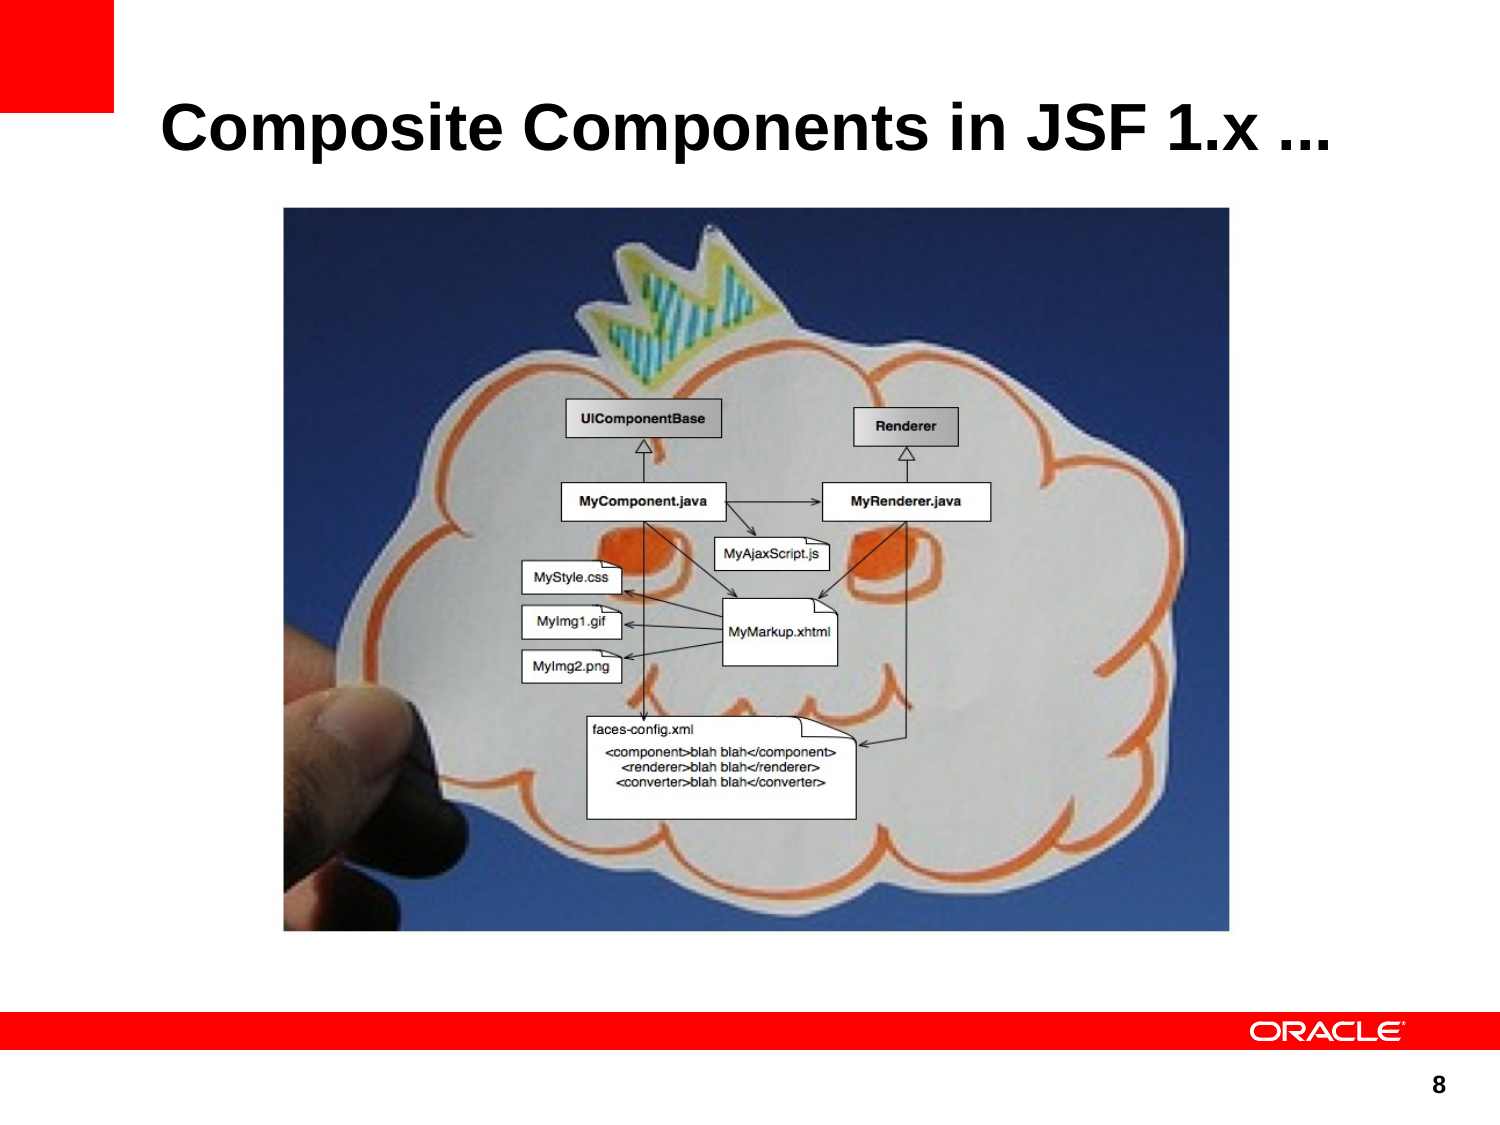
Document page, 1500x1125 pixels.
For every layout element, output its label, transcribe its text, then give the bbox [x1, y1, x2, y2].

picture [0, 1012, 1500, 1050]
picture [272, 197, 1241, 942]
title Composite Components in JSF 1.x ... [145, 42, 1390, 213]
picture [0, 0, 114, 113]
